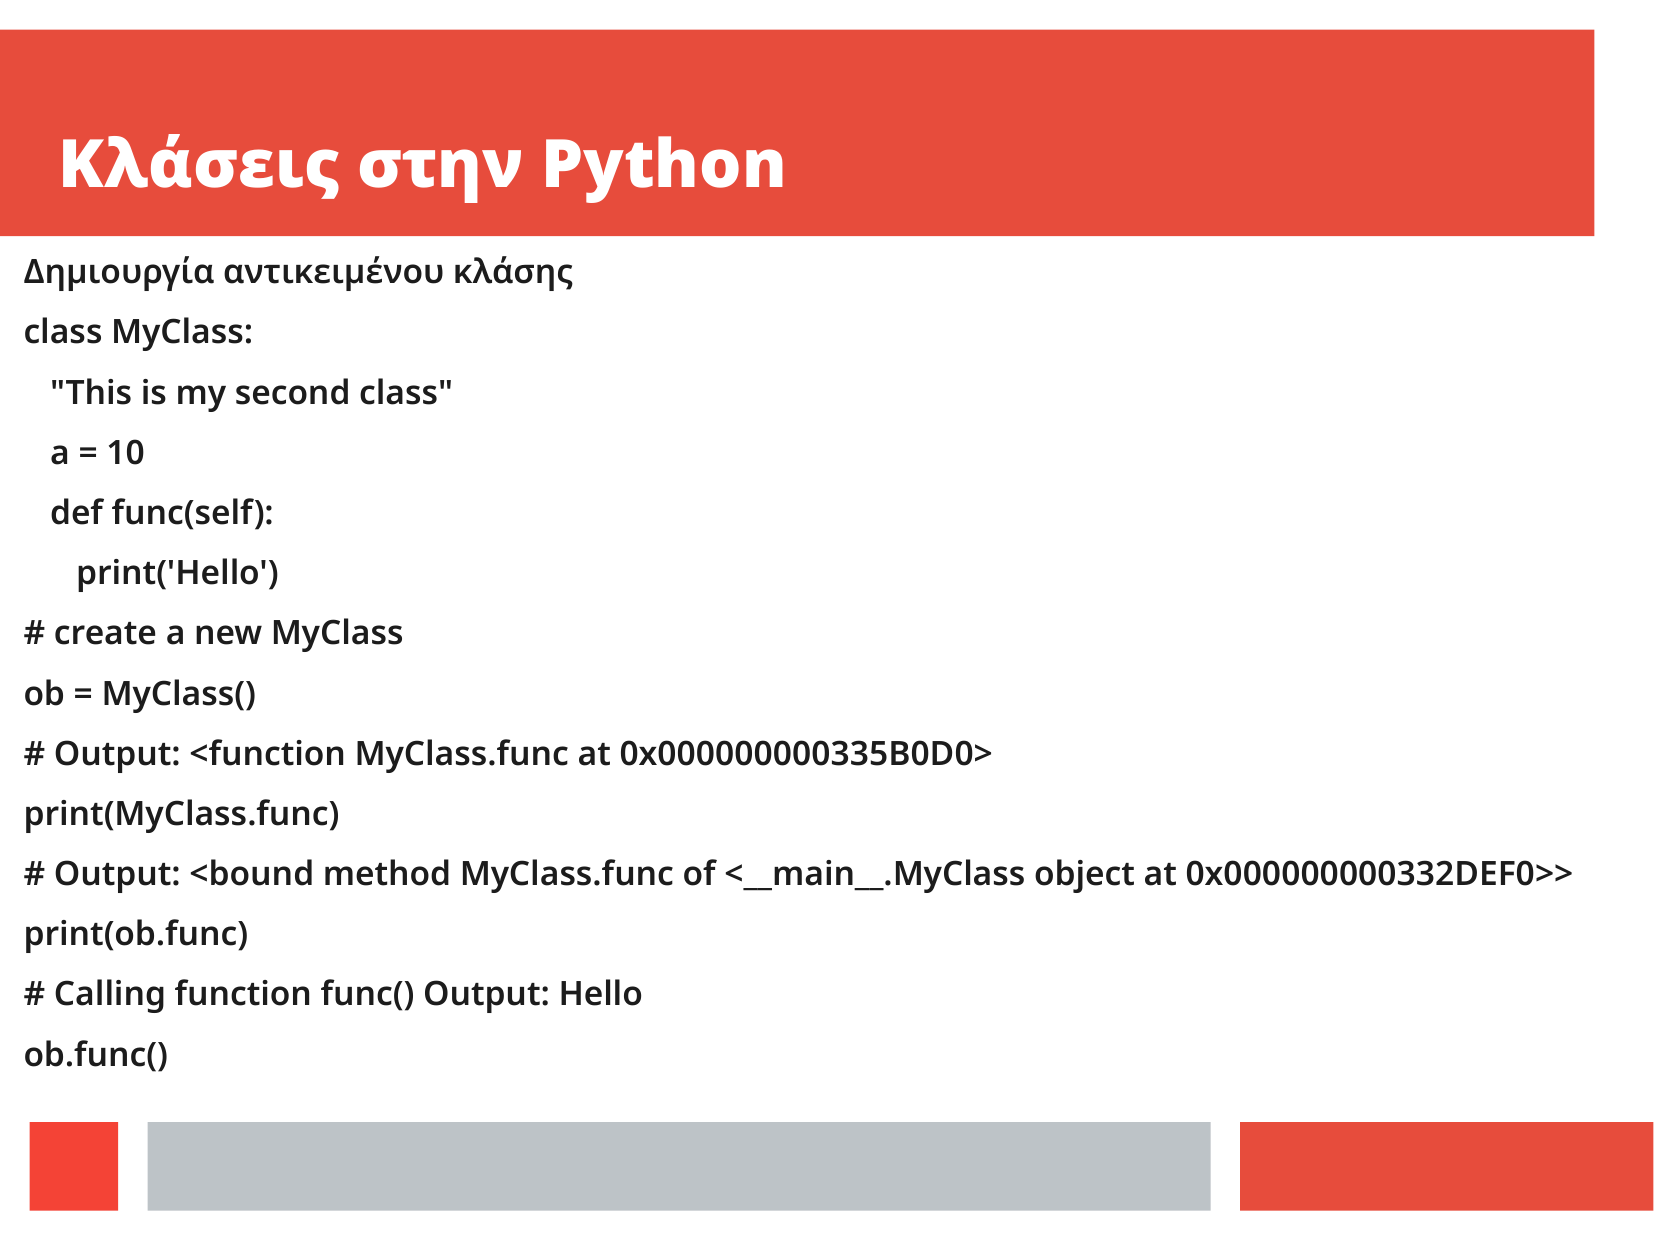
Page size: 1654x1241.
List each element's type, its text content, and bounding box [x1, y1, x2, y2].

list Δημιουργία αντικειμένου κλάσης class MyClass: "This is my second class" a = 10 def func(self): print('Hello') # create a new MyClass ob = MyClass() # Output: <function MyClass.func at 0x000000000335B0D0> print(MyClass.func) # Output: <bound method MyClass.func of <__main__.MyClass object at 0x000000000332DEF0>> print(ob.func) # Calling function func() Output: Hello ob.func() [23, 248, 1619, 1093]
title Κλάσεις στην Python [59, 59, 1595, 207]
